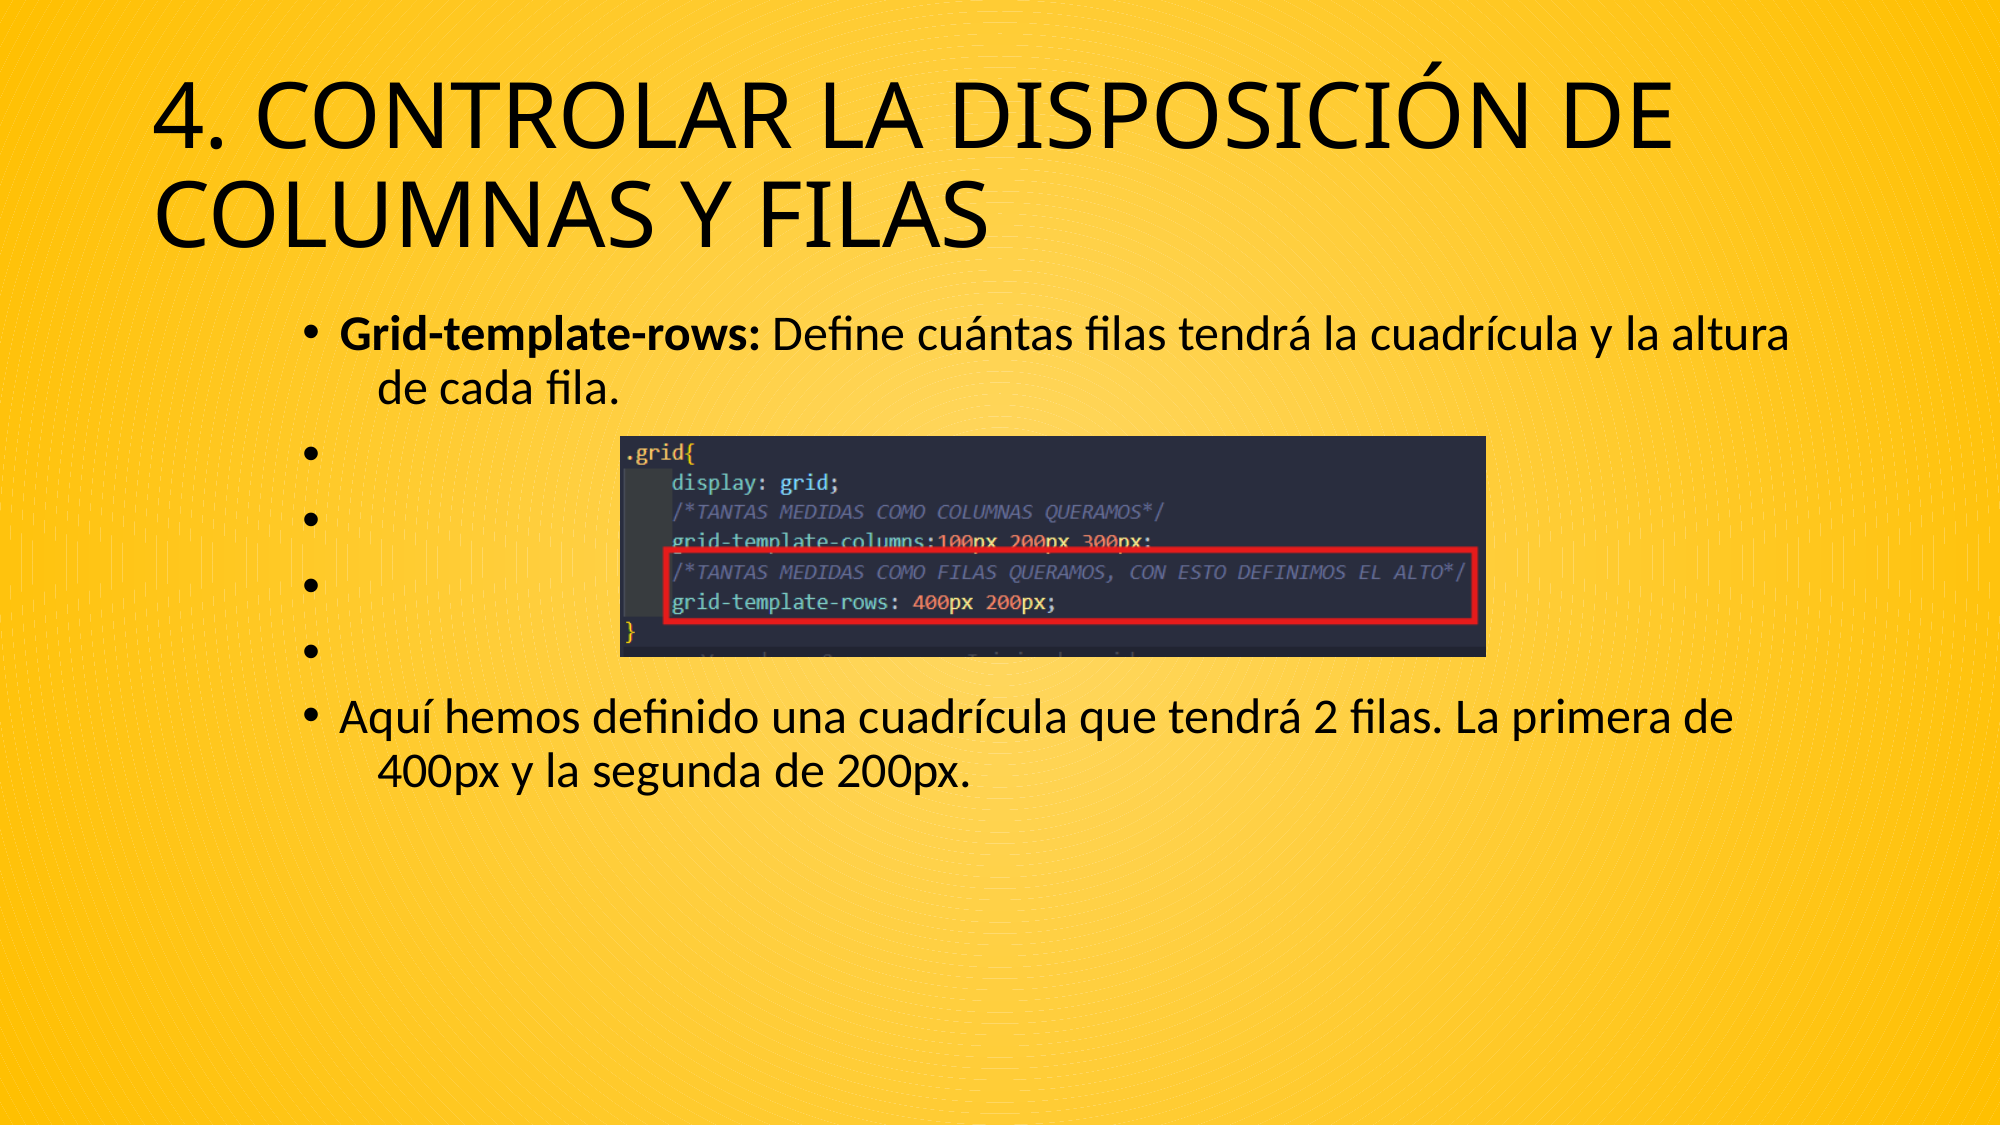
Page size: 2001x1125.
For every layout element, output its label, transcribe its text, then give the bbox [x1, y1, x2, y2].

title 4. CONTROLAR LA DISPOSICIÓN DE COLUMNAS Y FILAS [137, 59, 1863, 278]
picture [620, 436, 1486, 657]
list Grid-template-rows: Define cuántas filas tendrá la cuadrícula y la altura de cada fila. Aquí hemos definido una cuadrícula que tendrá 2 filas. La primera de 400px y la segunda de 200px. [137, 299, 1863, 1014]
